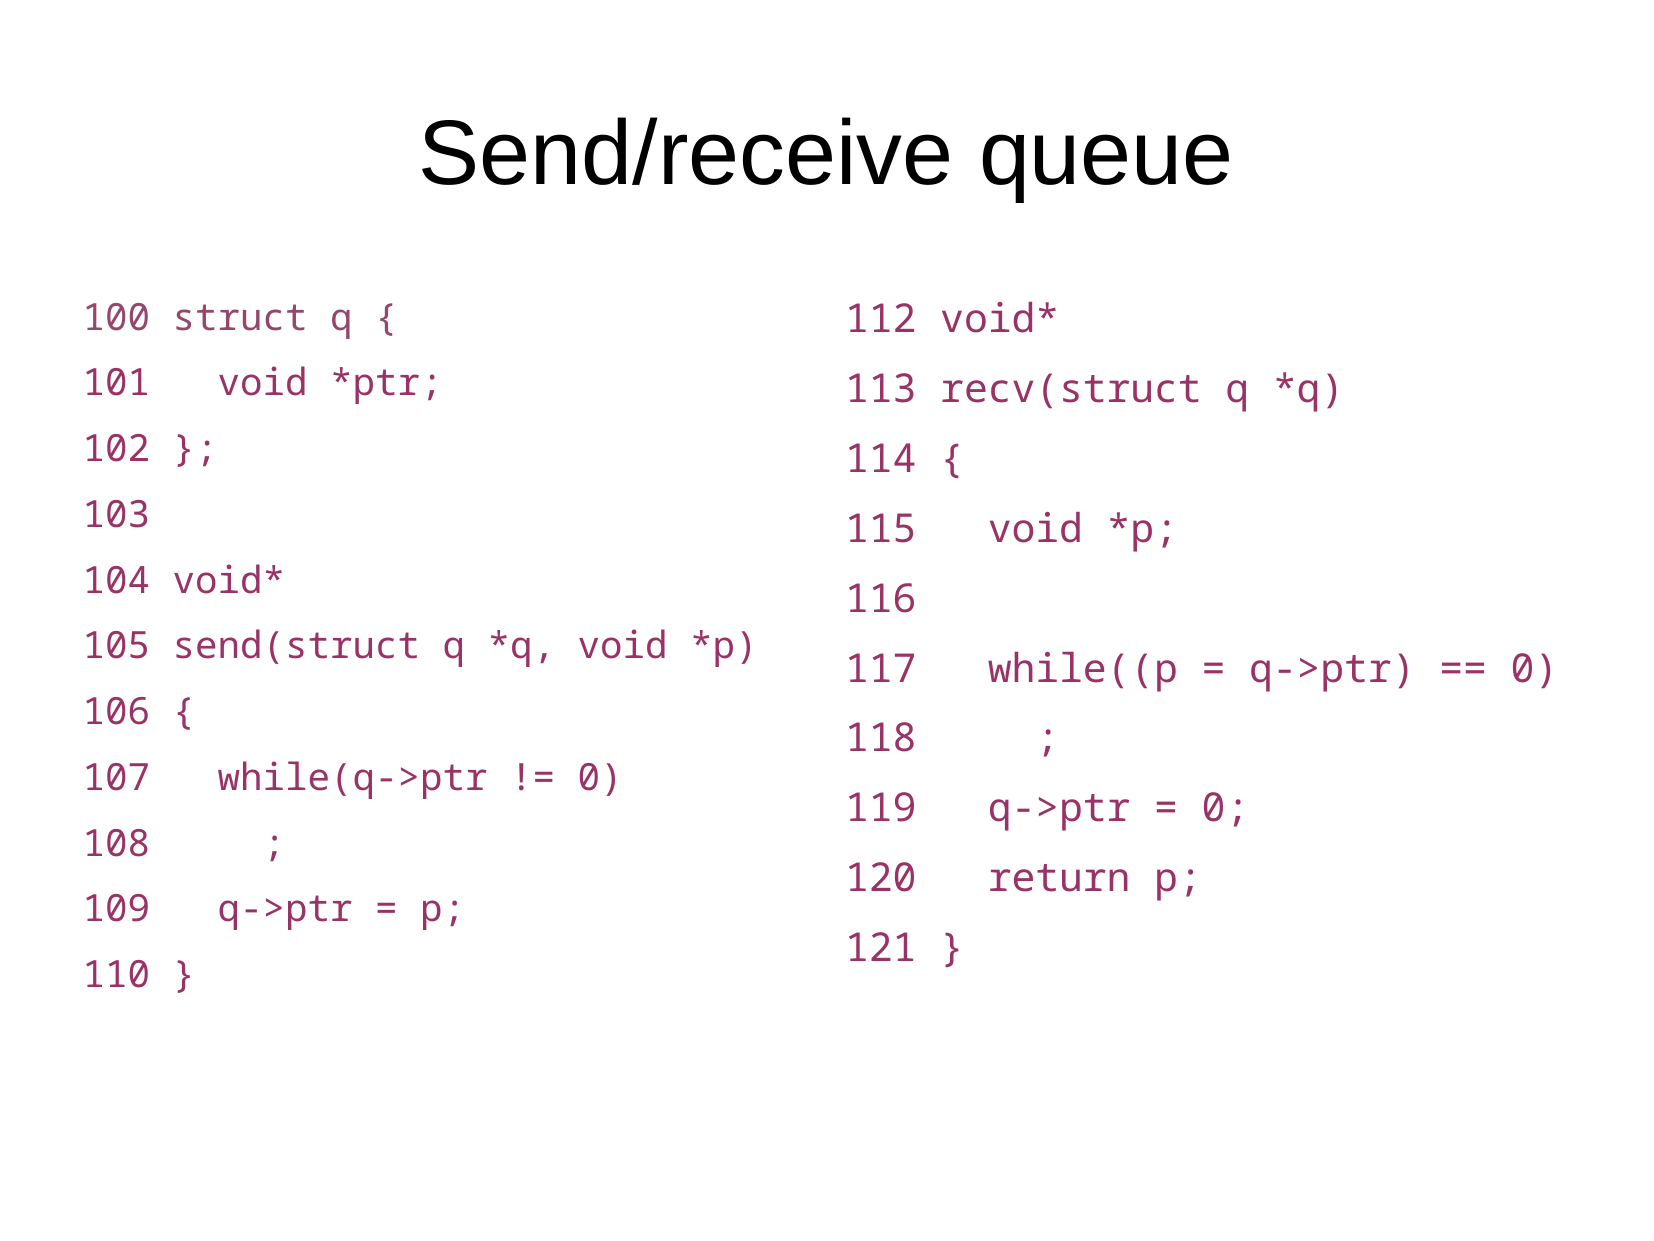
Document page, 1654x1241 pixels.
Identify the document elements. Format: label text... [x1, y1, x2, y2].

list 112 void* 113 recv(struct q *q) 114 { 115 void *p; 116 117 while((p = q->ptr) == 0) 118 ; 119 q->ptr = 0; 120 return p; 121 } [845, 290, 1572, 1010]
list 100 struct q { 101 void *ptr; 102 }; 103 104 void* 105 send(struct q *q, void *p) 106 { 107 while(q->ptr != 0) 108 ; 109 q->ptr = p; 110 } [82, 290, 809, 1010]
title Send/receive queue [82, 49, 1571, 257]
